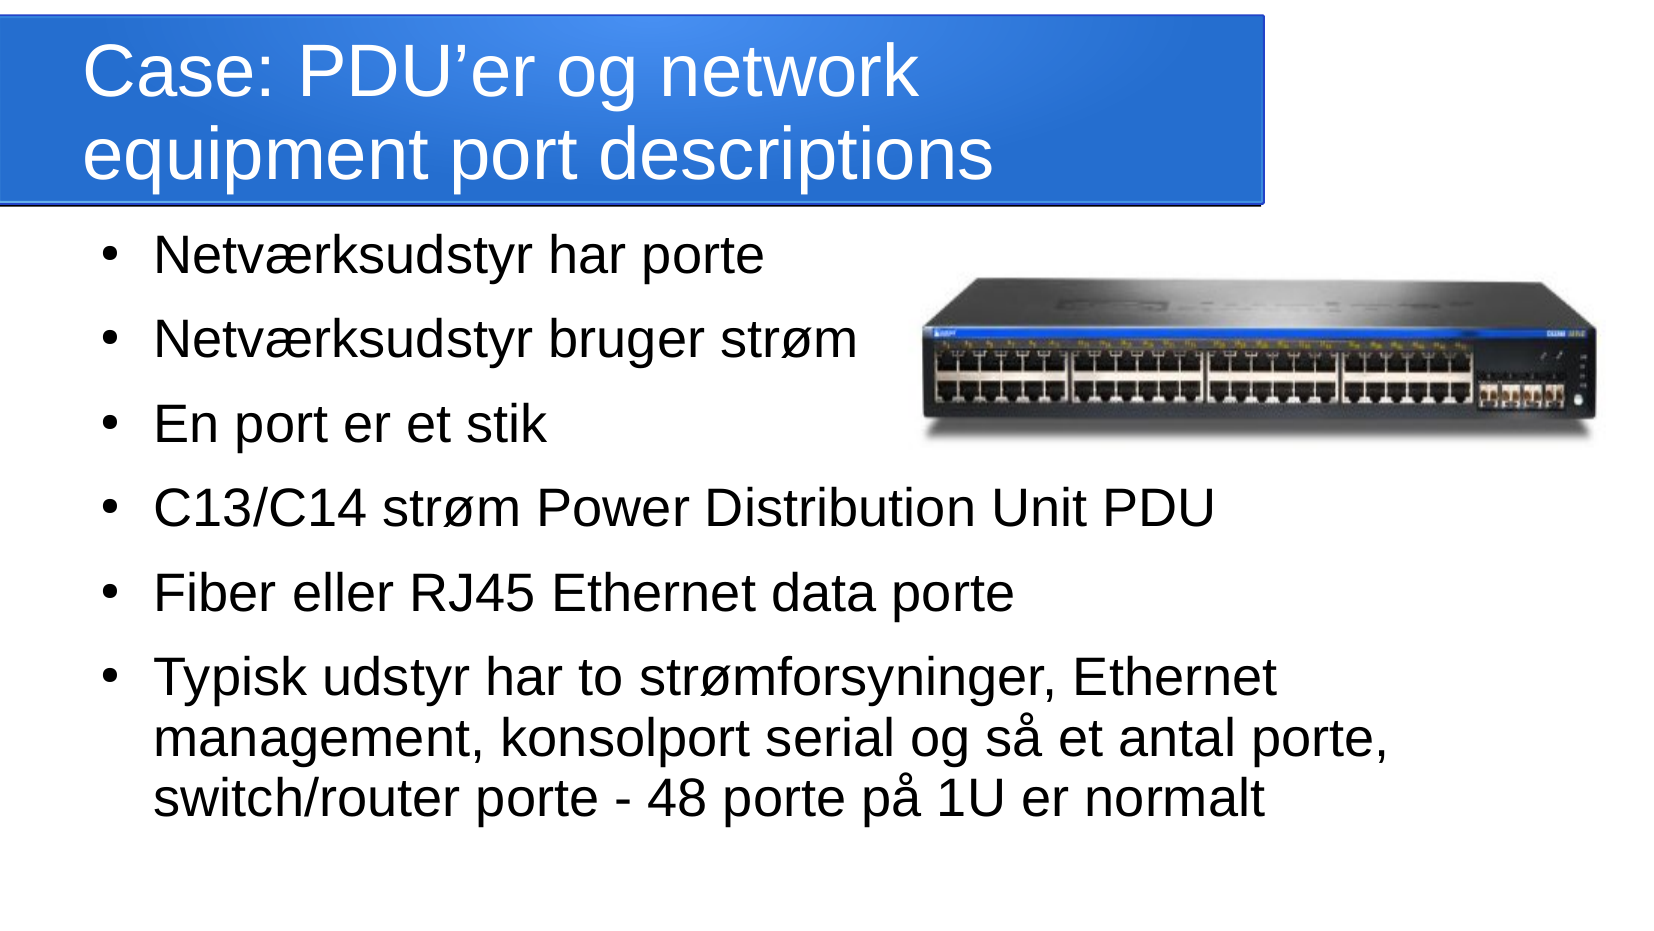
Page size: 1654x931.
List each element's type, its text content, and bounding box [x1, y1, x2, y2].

picture [885, 224, 1636, 481]
text_box [390, 660, 420, 717]
title Case: PDU’er og network equipment port descriptions [82, 29, 1235, 195]
list Netværksudstyr har porte Netværksudstyr bruger strøm En port er et stik C13/C14 strøm Power Distribution Unit PDU Fiber eller RJ45 Ethernet data porte Typisk udstyr har to strømforsyninger, Ethernet management, konsolport serial og så et antal porte, switch/router porte - 48 porte på 1U er normalt [82, 224, 1571, 931]
